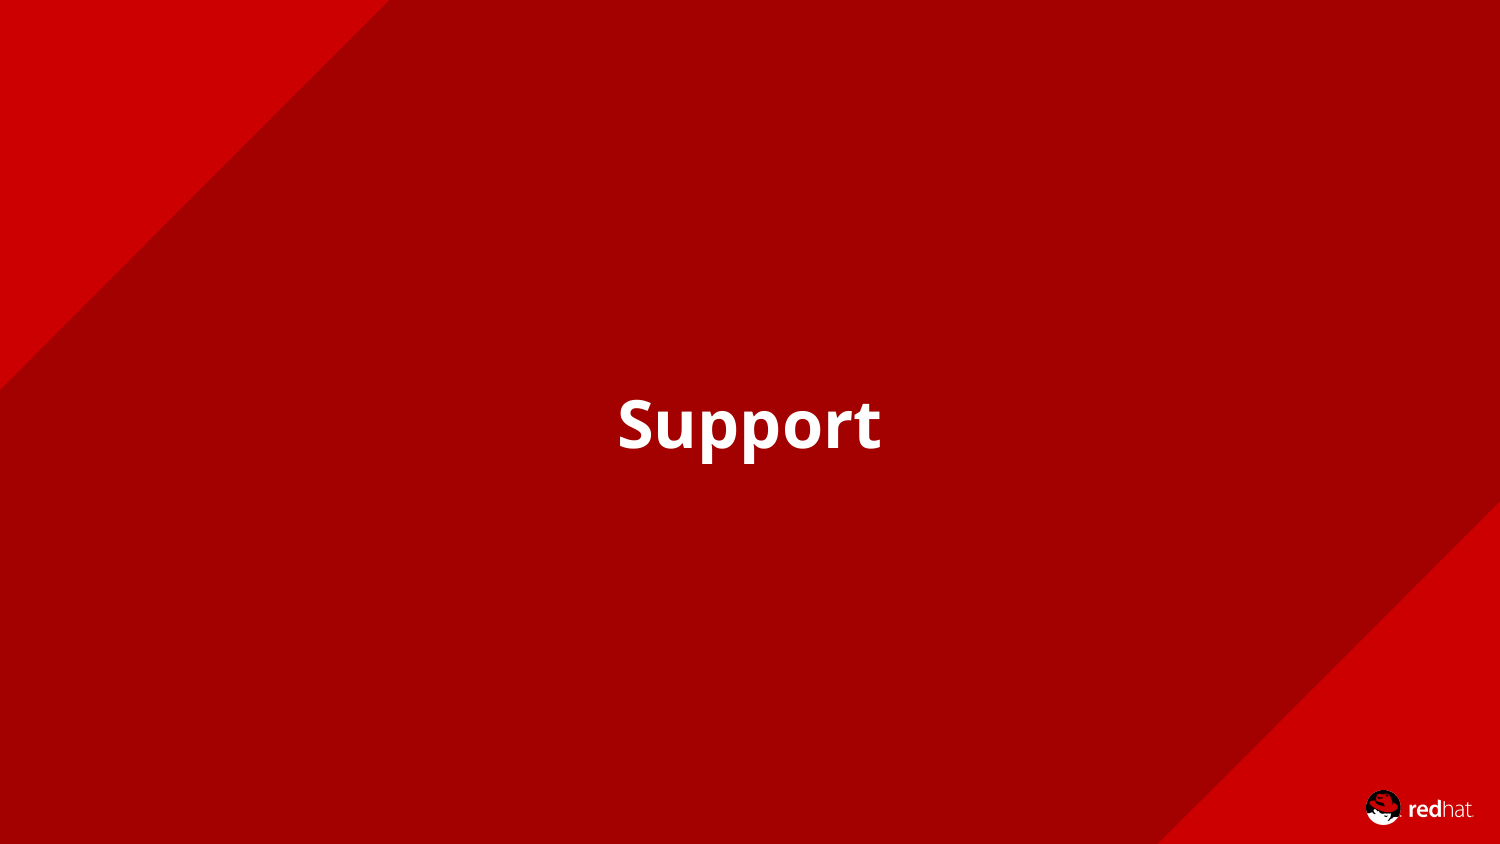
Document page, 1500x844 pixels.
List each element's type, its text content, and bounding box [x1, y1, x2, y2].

picture [0, 0, 1500, 844]
text_box Support [135, 272, 1365, 572]
